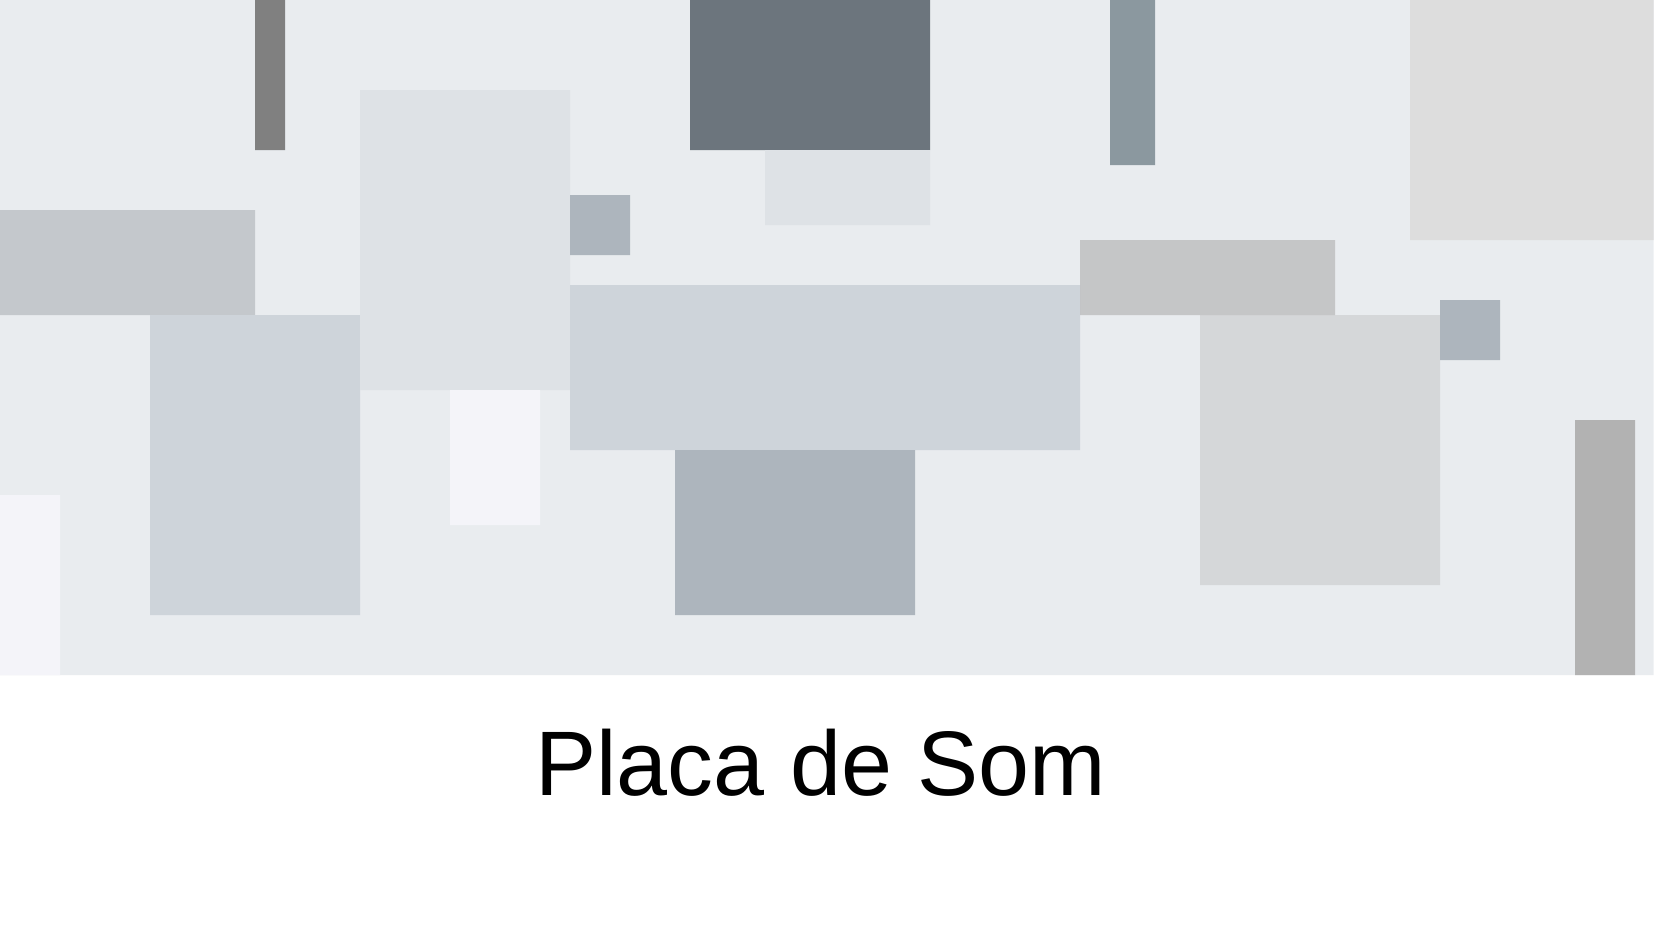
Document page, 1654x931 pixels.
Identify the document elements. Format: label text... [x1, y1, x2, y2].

title Placa de Som [76, 685, 1565, 841]
